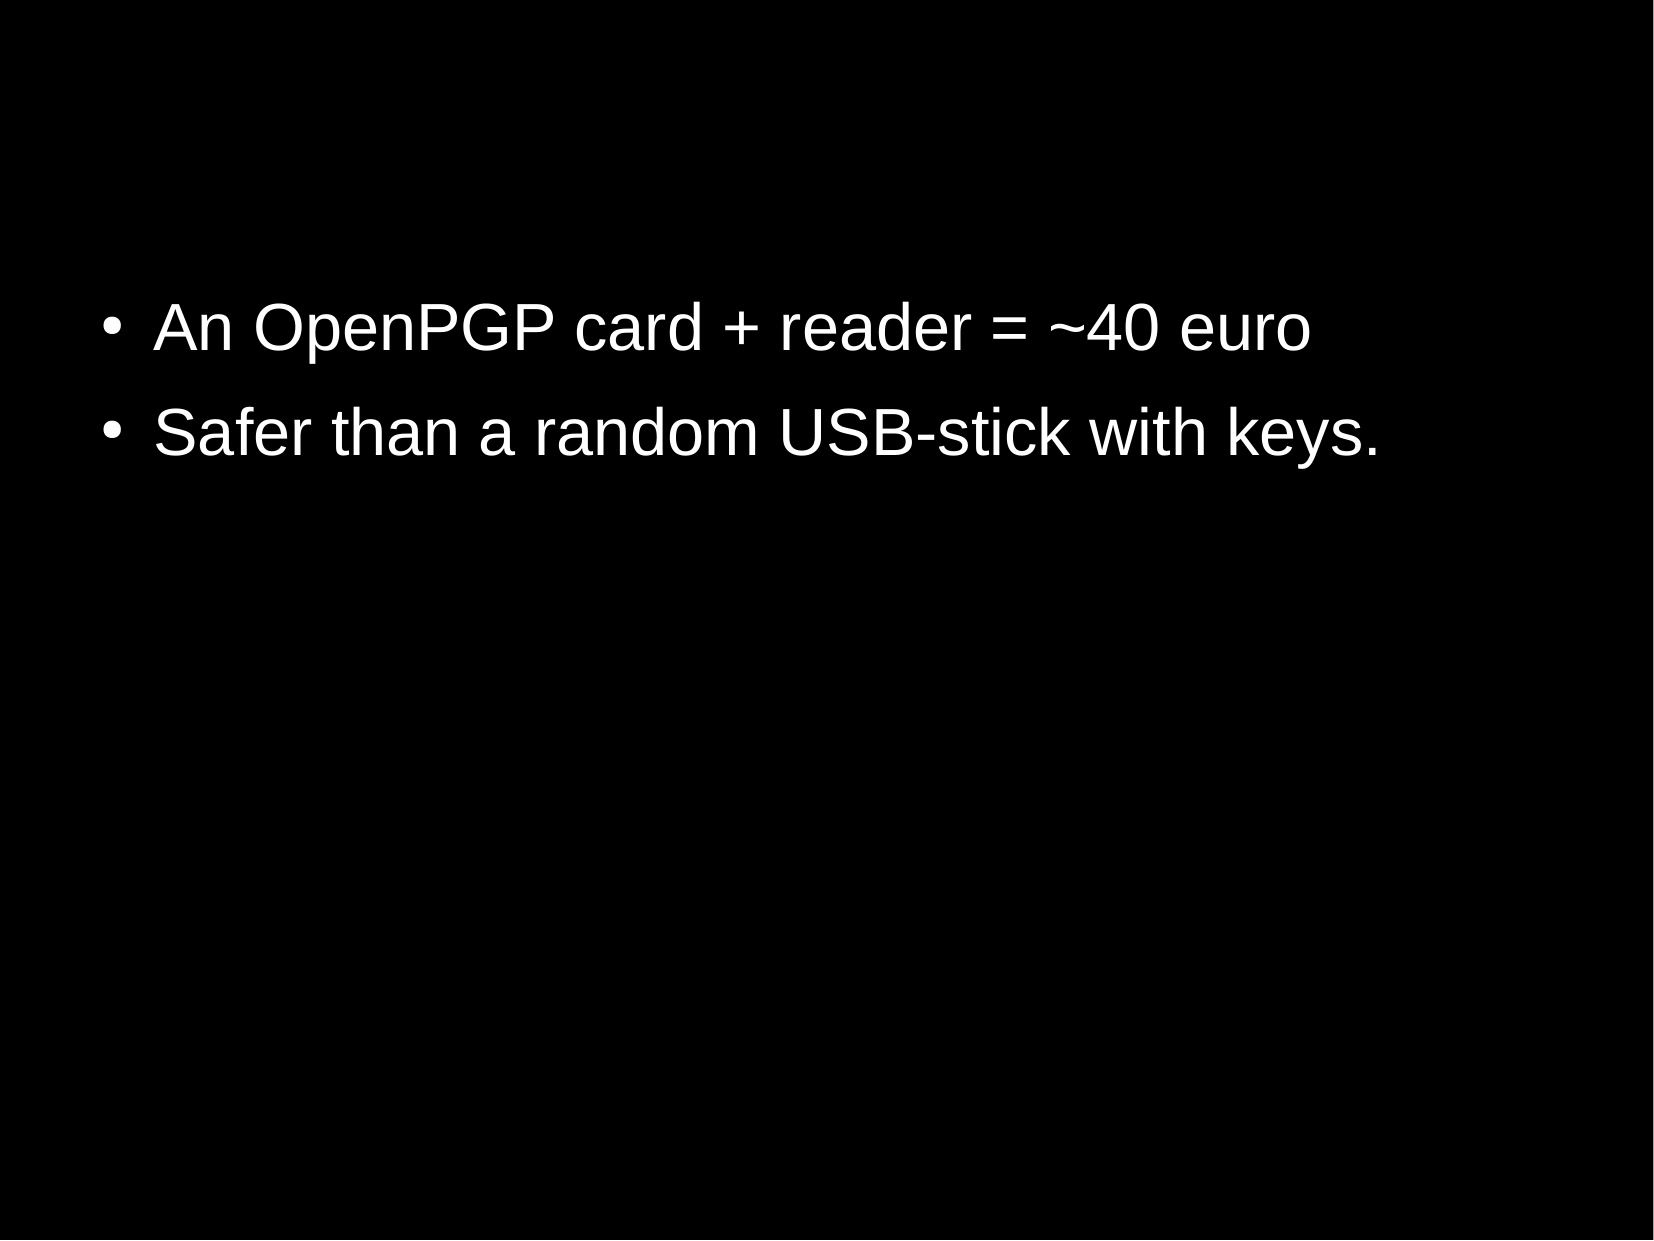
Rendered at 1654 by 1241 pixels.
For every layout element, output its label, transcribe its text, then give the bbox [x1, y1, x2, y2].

list An OpenPGP card + reader = ~40 euro Safer than a random USB-stick with keys. [82, 290, 1538, 1010]
